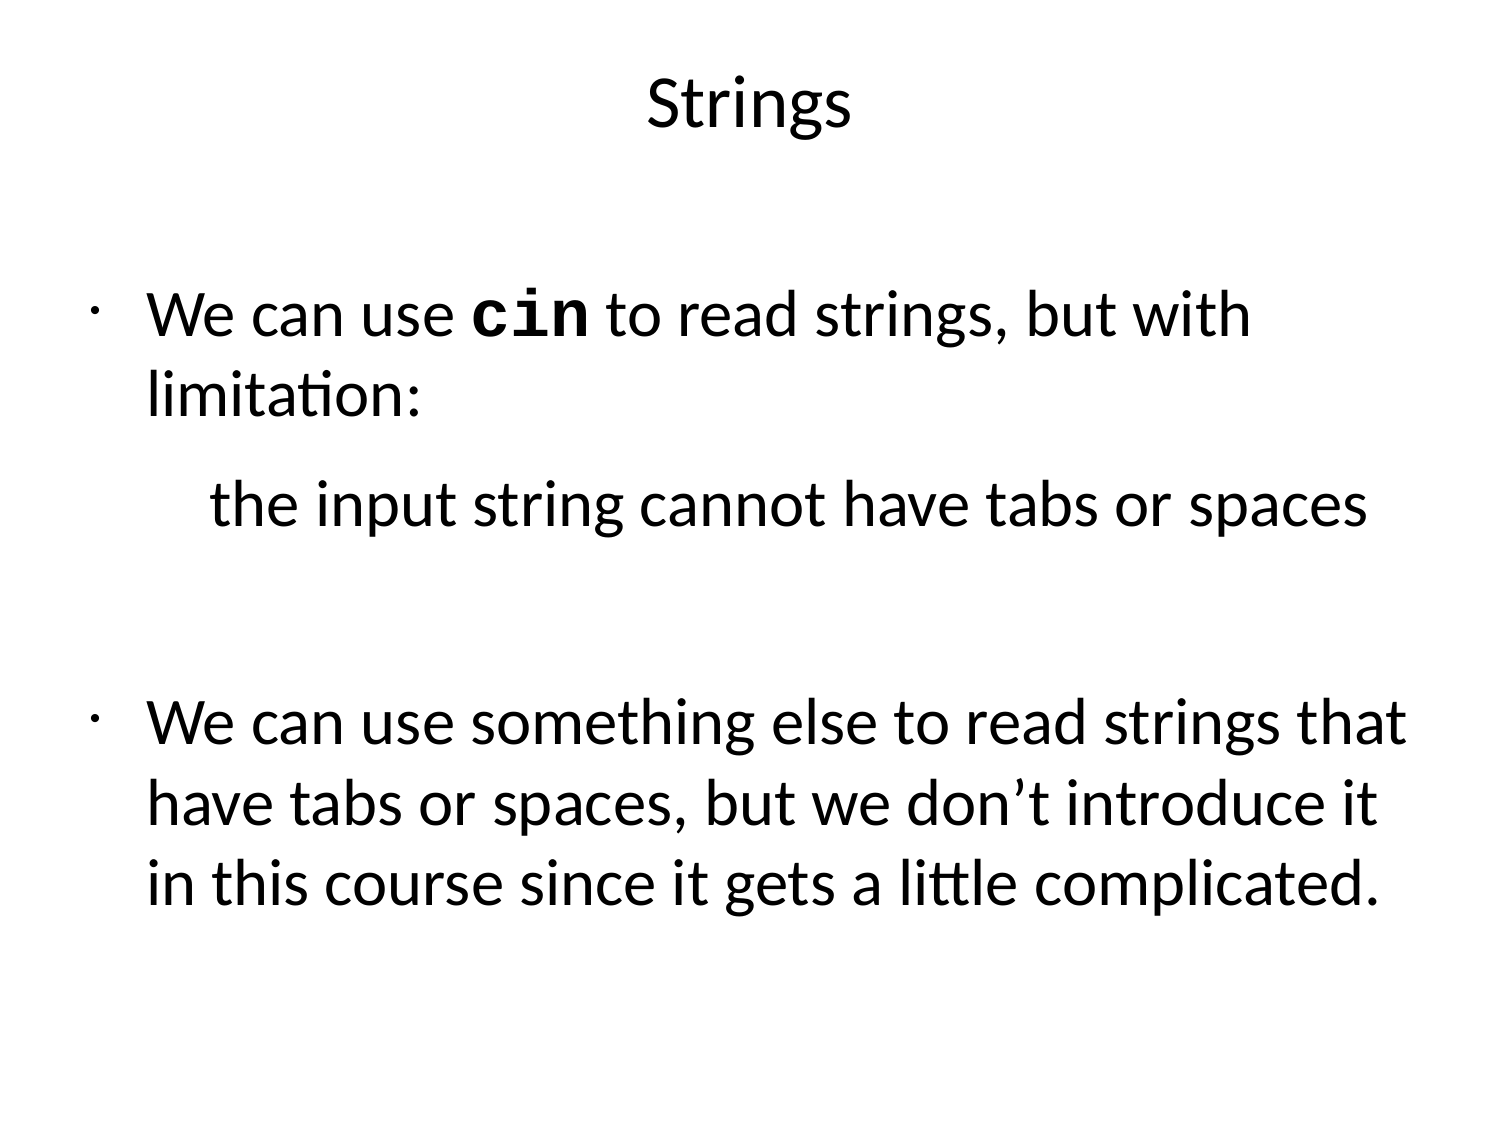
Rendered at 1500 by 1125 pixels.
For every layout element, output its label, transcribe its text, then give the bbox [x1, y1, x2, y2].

list We can use cin to read strings, but with limitation: the input string cannot have tabs or spaces We can use something else to read strings that have tabs or spaces, but we don’t introduce it in this course since it gets a little complicated. [75, 262, 1425, 1005]
title Strings [75, 45, 1425, 233]
